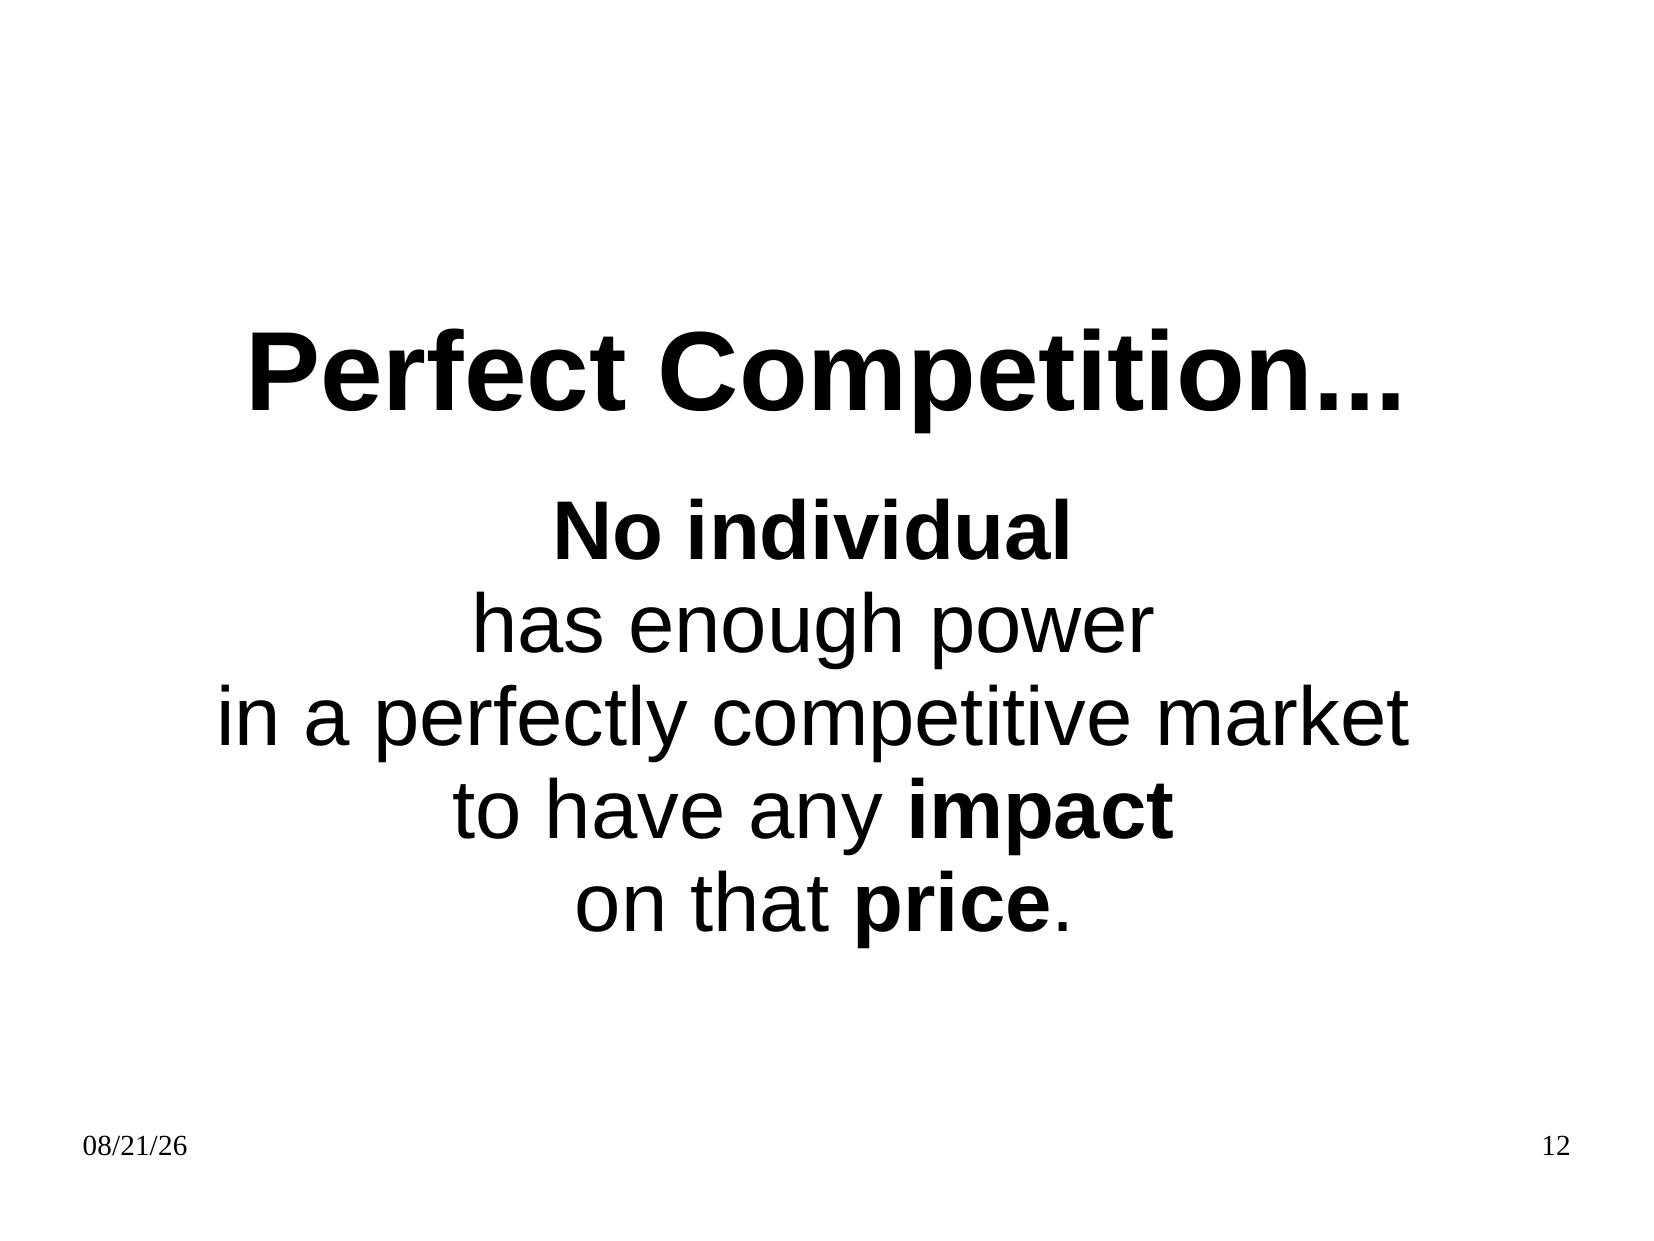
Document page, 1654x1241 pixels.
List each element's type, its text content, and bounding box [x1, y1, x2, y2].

subtitle No individual has enough power in a perfectly competitive market to have any impact on that price. [80, 484, 1570, 950]
title Perfect Competition... [82, 267, 1571, 476]
